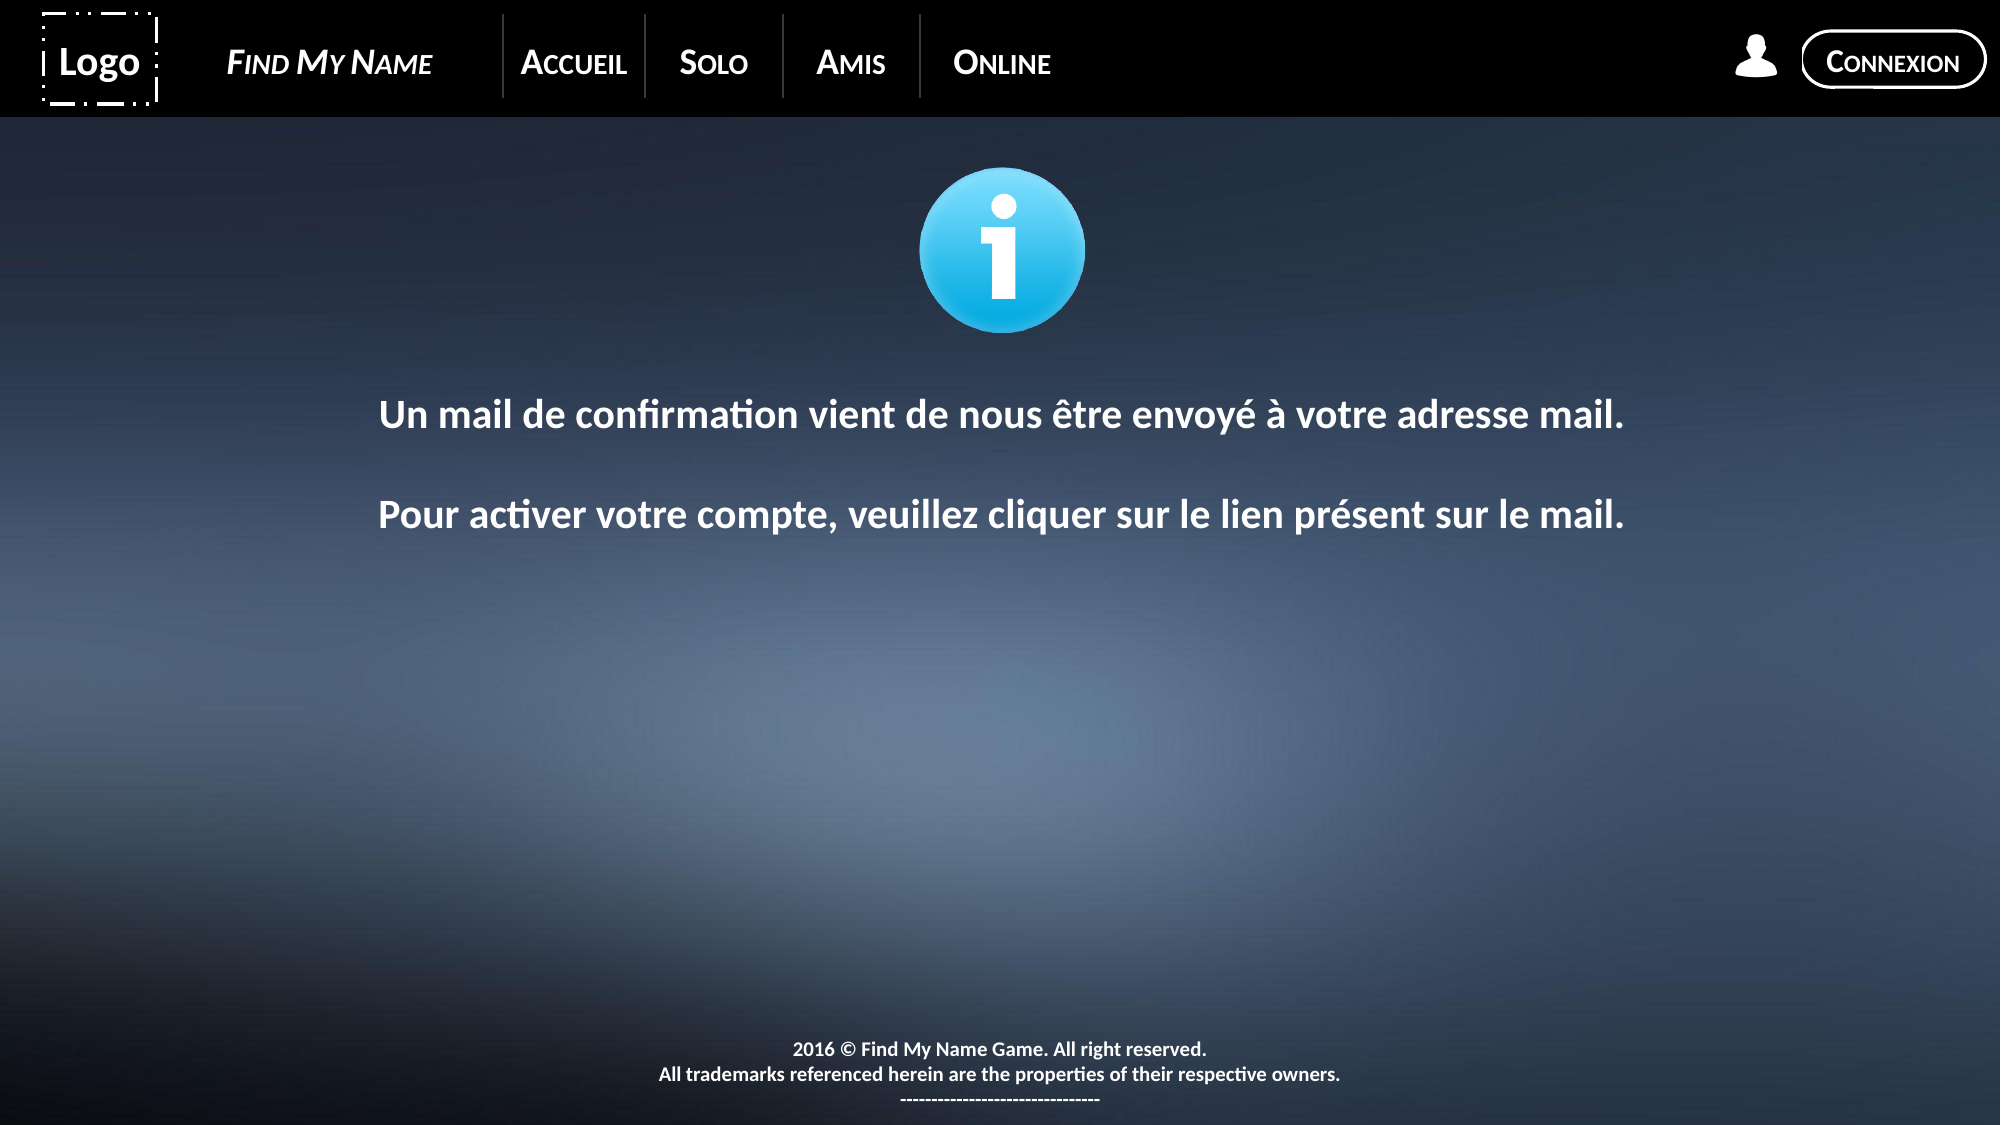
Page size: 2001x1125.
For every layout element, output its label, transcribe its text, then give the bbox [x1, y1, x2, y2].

text_box 2016 © Find My Name Game. All right reserved. All trademarks referenced herein are the properties of their respective owners. -------------------------------- [640, 1030, 1360, 1116]
picture [0, 117, 2000, 1125]
text_box AMIS [800, 16, 902, 102]
text_box ONLINE [937, 16, 1068, 102]
text_box CONNEXION [1794, 16, 1992, 101]
picture [1710, 10, 1802, 101]
text_box [0, 0, 2000, 117]
text_box Un mail de confirmation vient de nous être envoyé à votre adresse mail. Pour activer votre compte, veuillez cliquer sur le lien présent sur le mail. [252, 382, 1752, 542]
text_box Logo [43, 13, 157, 104]
text_box SOLO [663, 16, 765, 102]
text_box ACCUEIL [503, 16, 646, 102]
text_box FIND MY NAME [211, 16, 448, 102]
